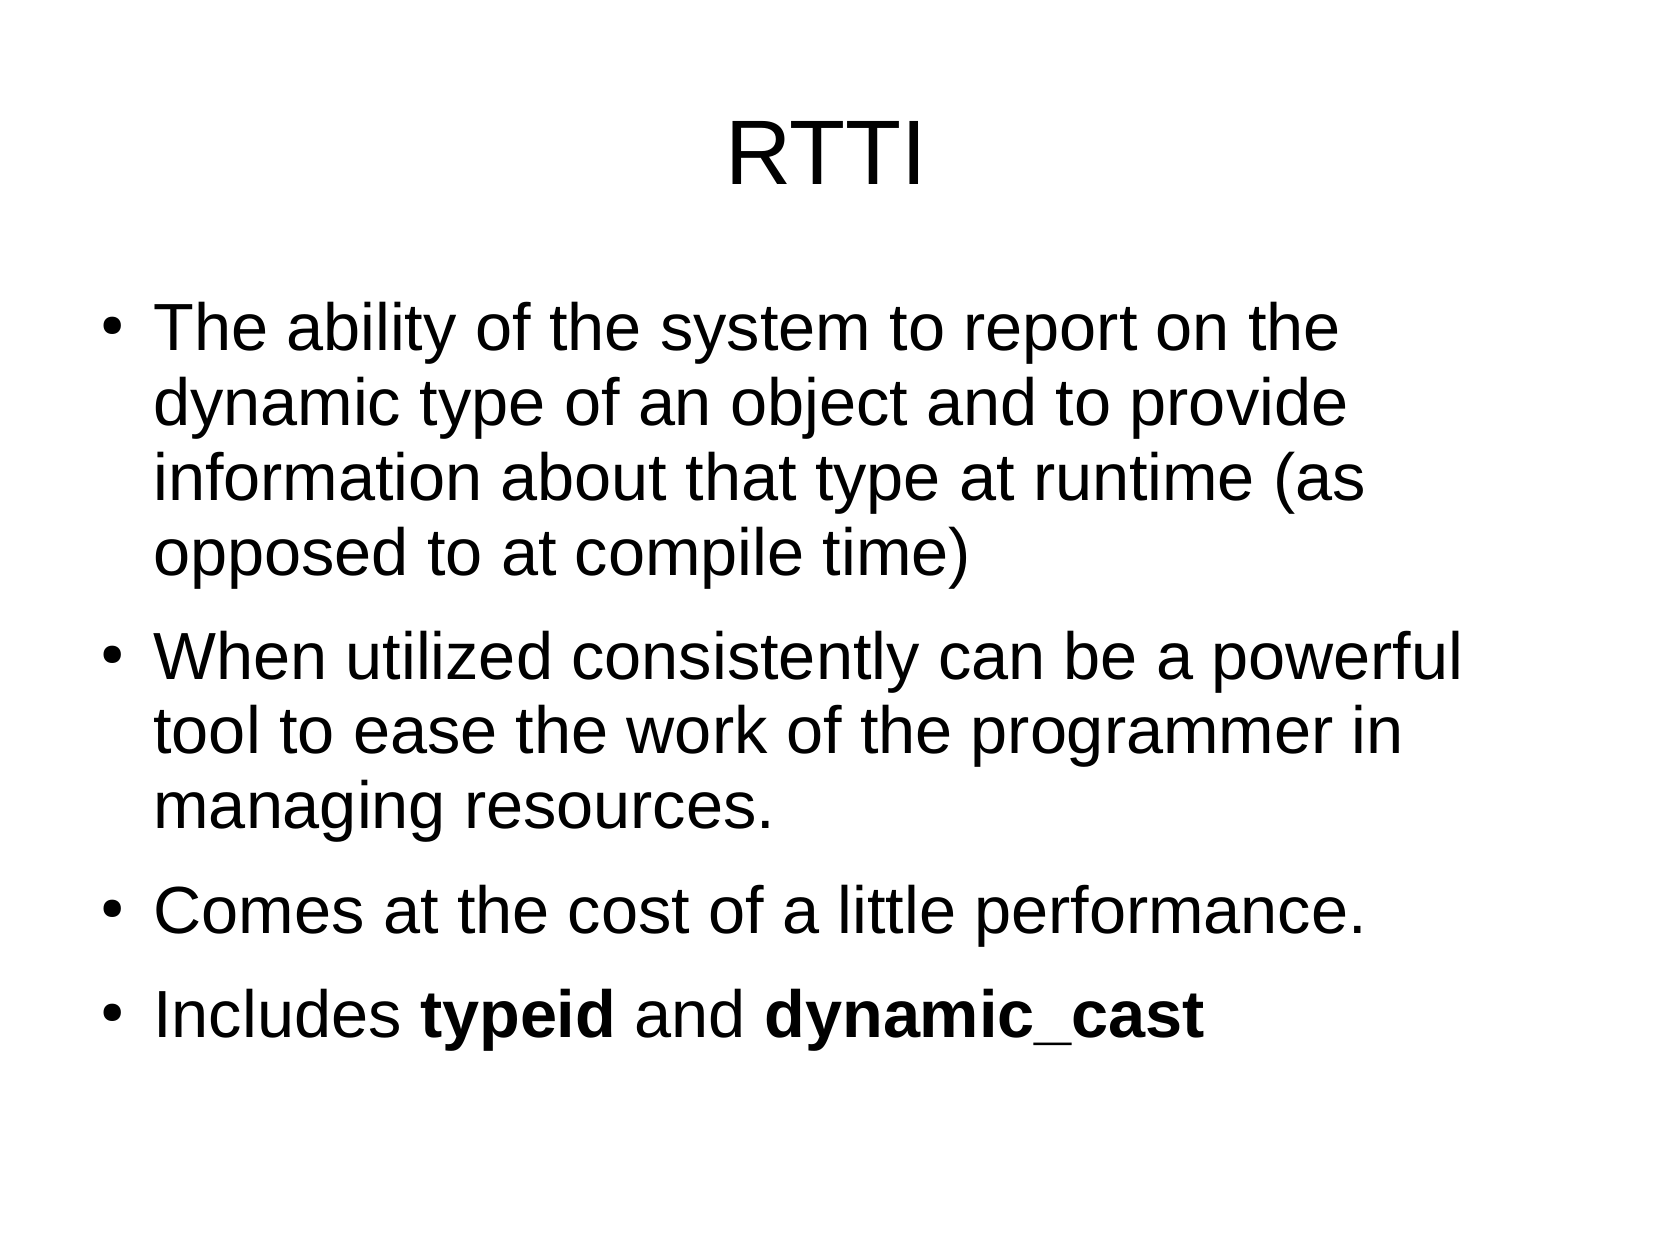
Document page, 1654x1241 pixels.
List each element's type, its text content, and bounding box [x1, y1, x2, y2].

title RTTI [82, 49, 1571, 257]
list The ability of the system to report on the dynamic type of an object and to provide information about that type at runtime (as opposed to at compile time) When utilized consistently can be a powerful tool to ease the work of the programmer in managing resources. Comes at the cost of a little performance. Includes typeid and dynamic_cast [82, 290, 1571, 1109]
